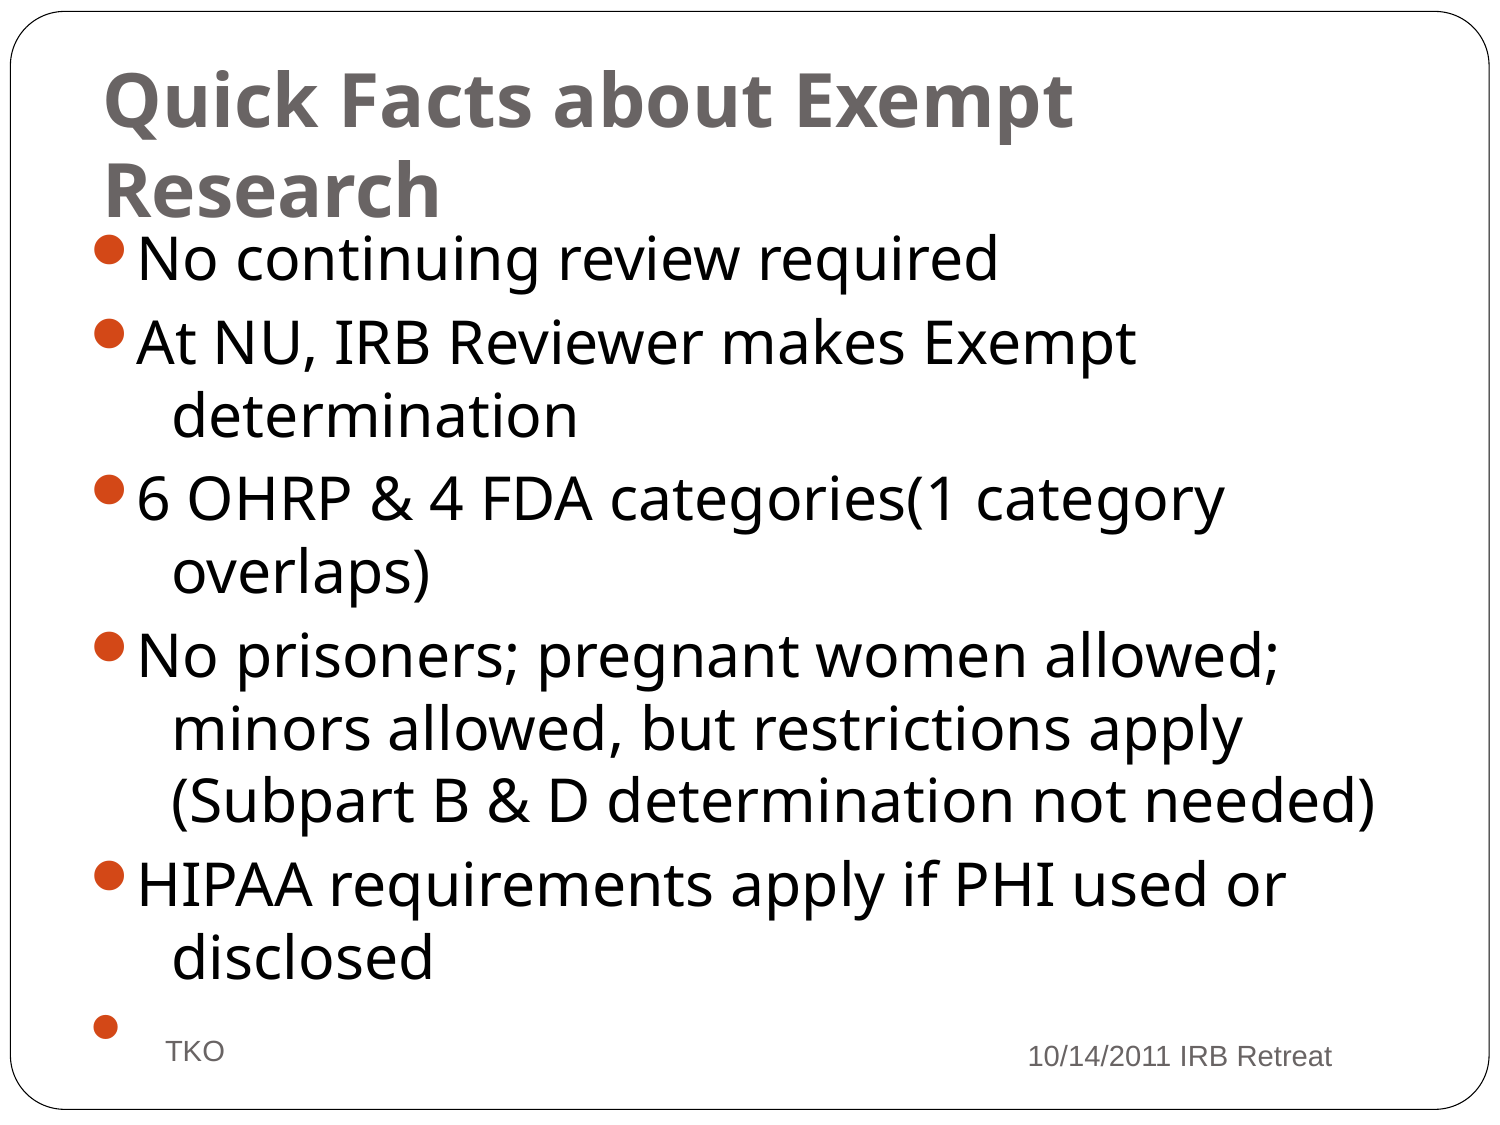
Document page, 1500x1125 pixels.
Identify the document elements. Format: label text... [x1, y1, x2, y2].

title Quick Facts about Exempt Research [87, 45, 1426, 175]
text_box 10/14/2011 IRB Retreat [1012, 1015, 1419, 1094]
list No continuing review required At NU, IRB Reviewer makes Exempt determination 6 OHRP & 4 FDA categories(1 category overlaps) No prisoners; pregnant women allowed; minors allowed, but restrictions apply (Subpart B & D determination not needed) HIPAA requirements apply if PHI used or disclosed [75, 212, 1426, 1013]
text_box TKO [150, 1013, 801, 1088]
